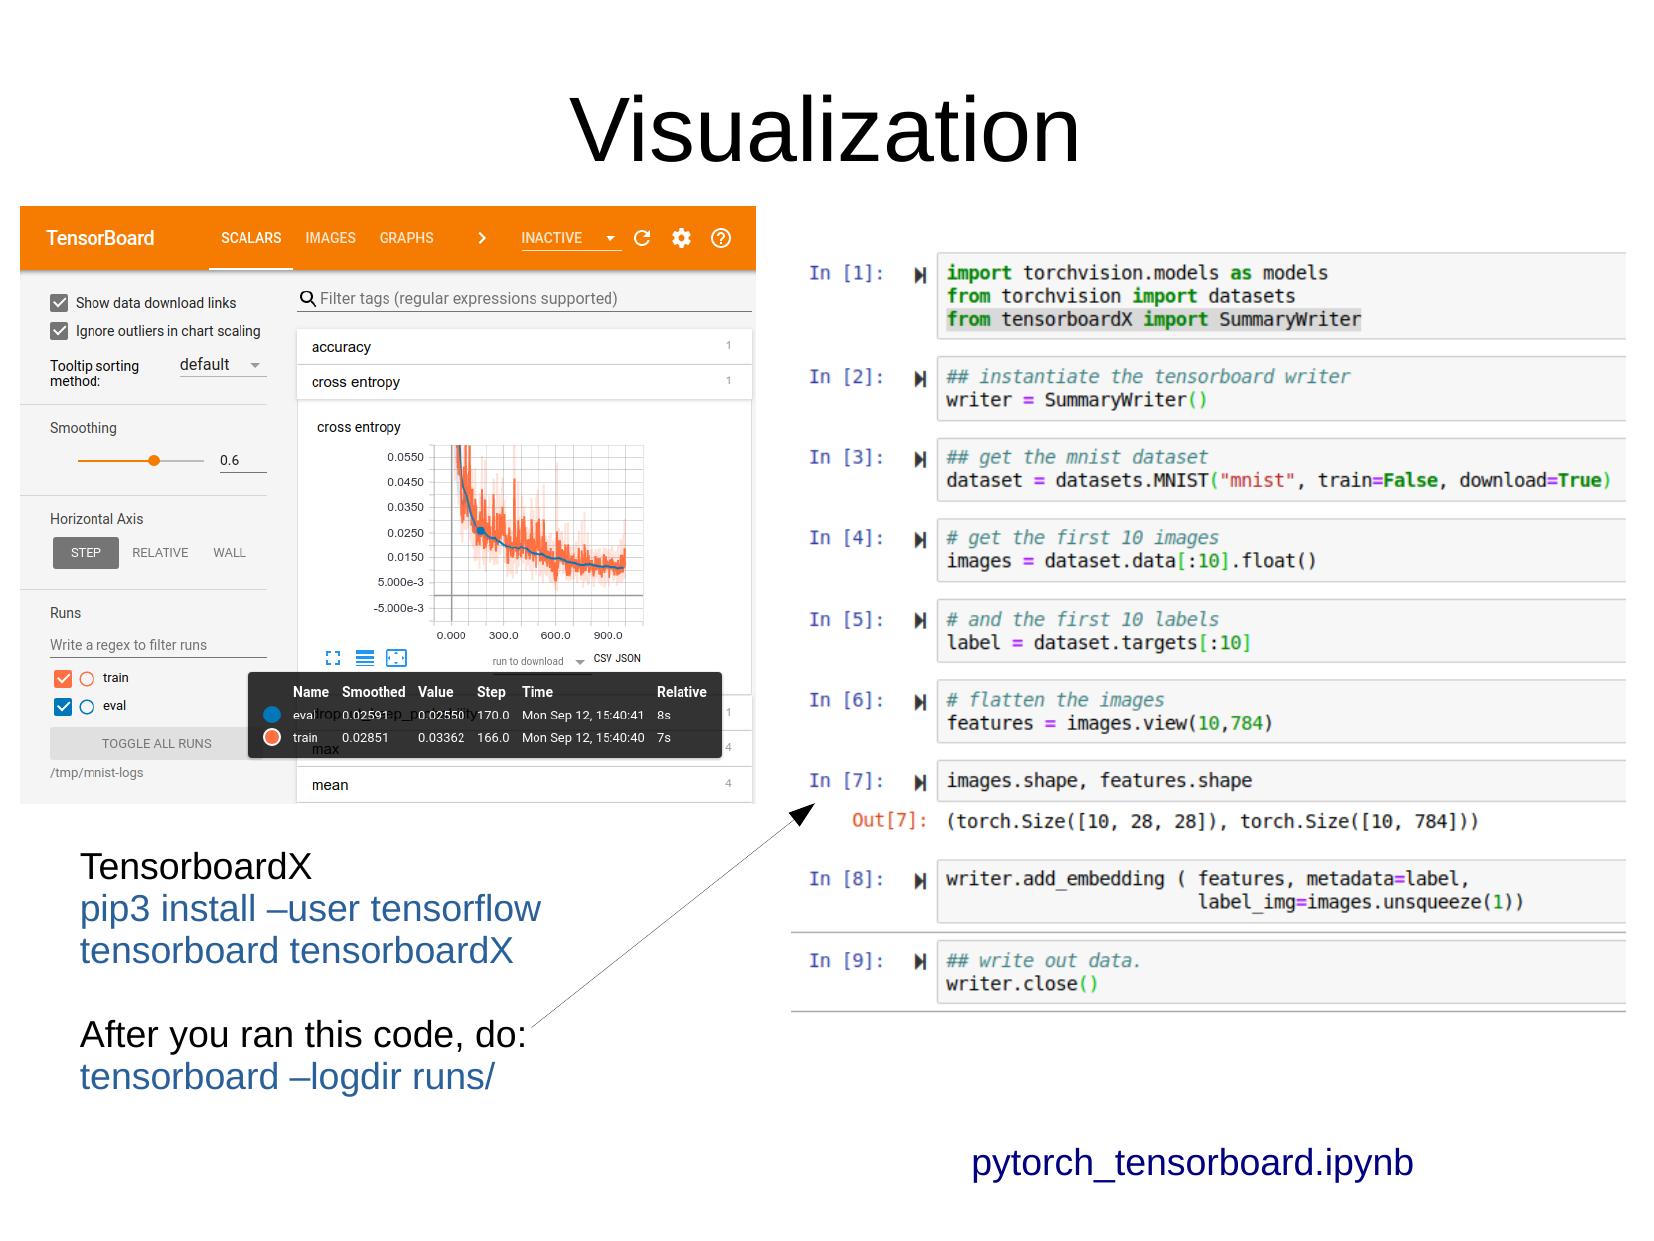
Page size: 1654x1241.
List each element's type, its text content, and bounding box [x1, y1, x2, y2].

picture [20, 206, 756, 804]
picture [791, 236, 1626, 1026]
text_box TensorboardX pip3 install –user tensorflow tensorboard tensorboardX After you ran this code, do: tensorboard –logdir runs/ [64, 838, 703, 1106]
text_box pytorch_tensorboard.ipynb [956, 1133, 1489, 1191]
title Visualization [82, 25, 1571, 233]
